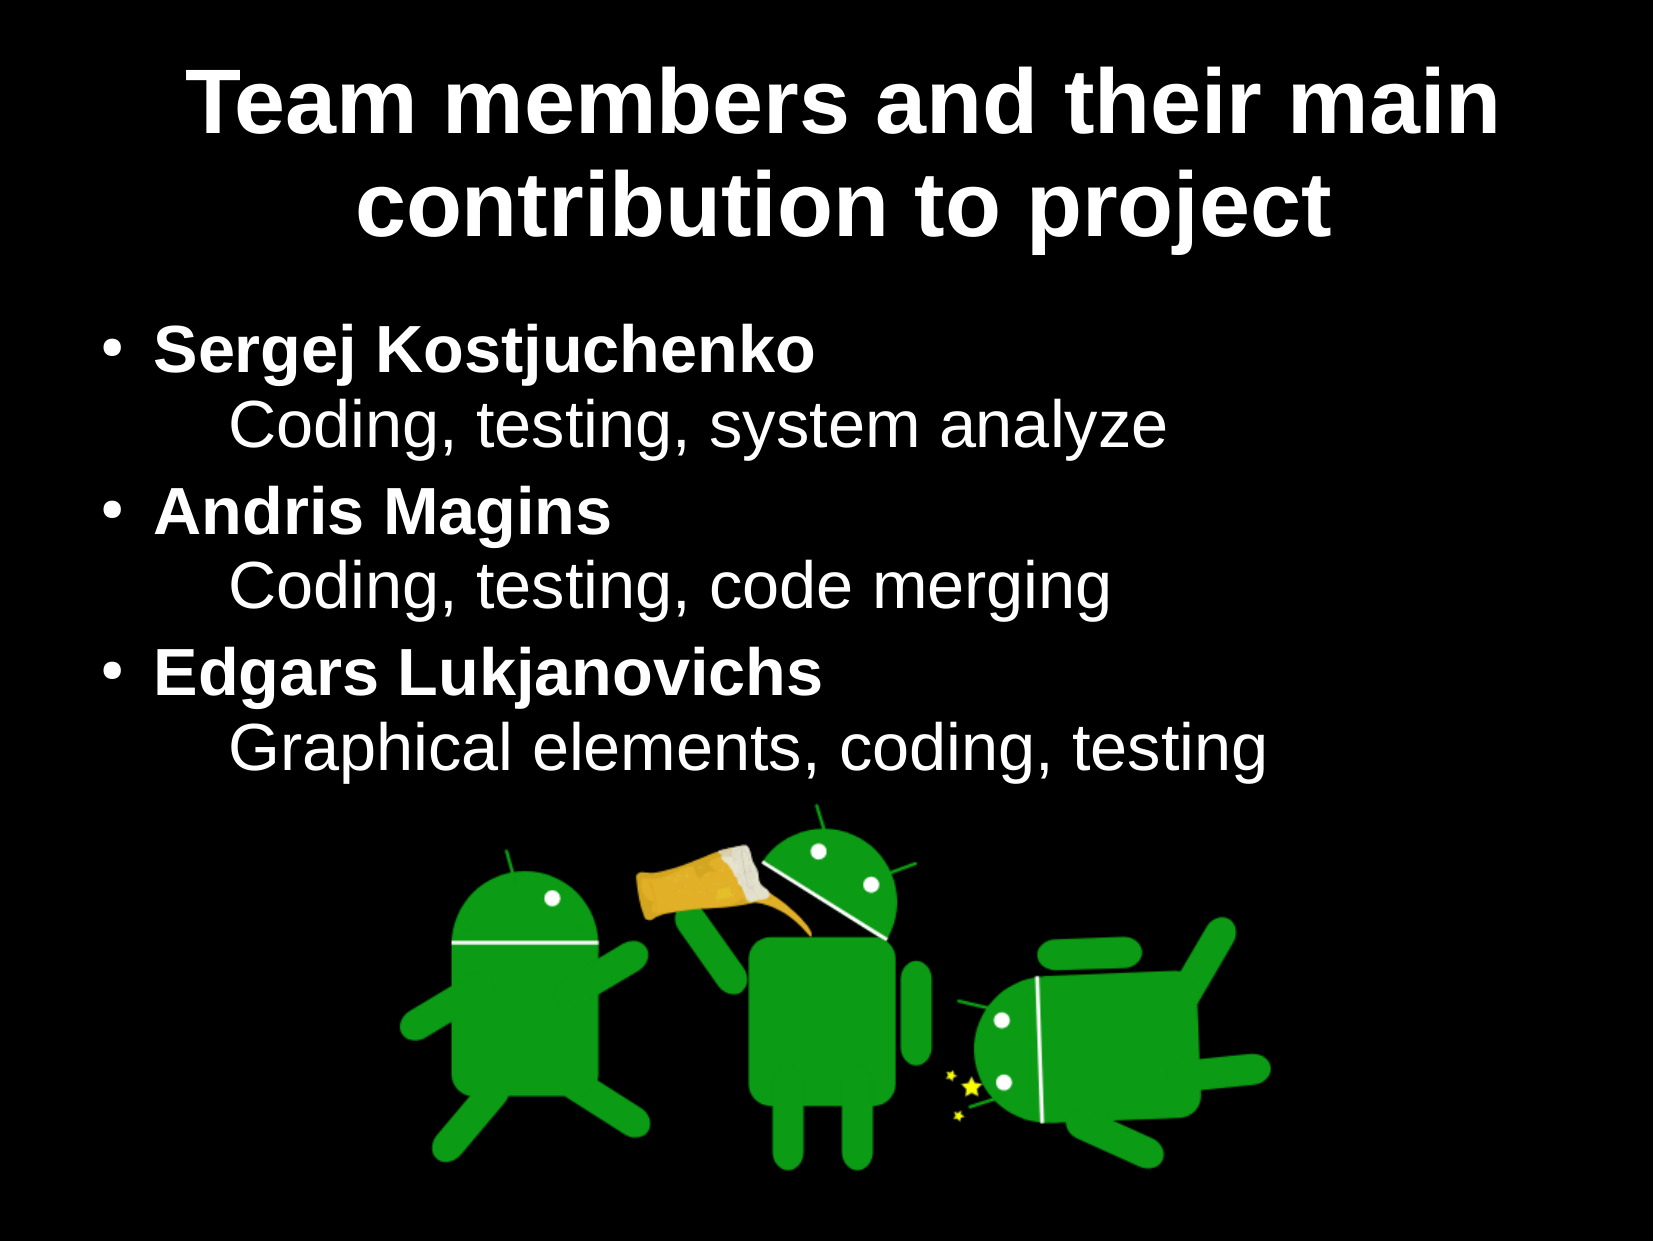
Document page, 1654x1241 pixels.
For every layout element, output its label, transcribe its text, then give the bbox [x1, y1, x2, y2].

title Team members and their main contribution to project [82, 49, 1571, 257]
list Sergej Kostjuchenko Coding, testing, system analyze Andris Magins Coding, testing, code merging Edgars Lukjanovichs Graphical elements, coding, testing [82, 312, 1571, 992]
picture [350, 992, 1293, 1233]
